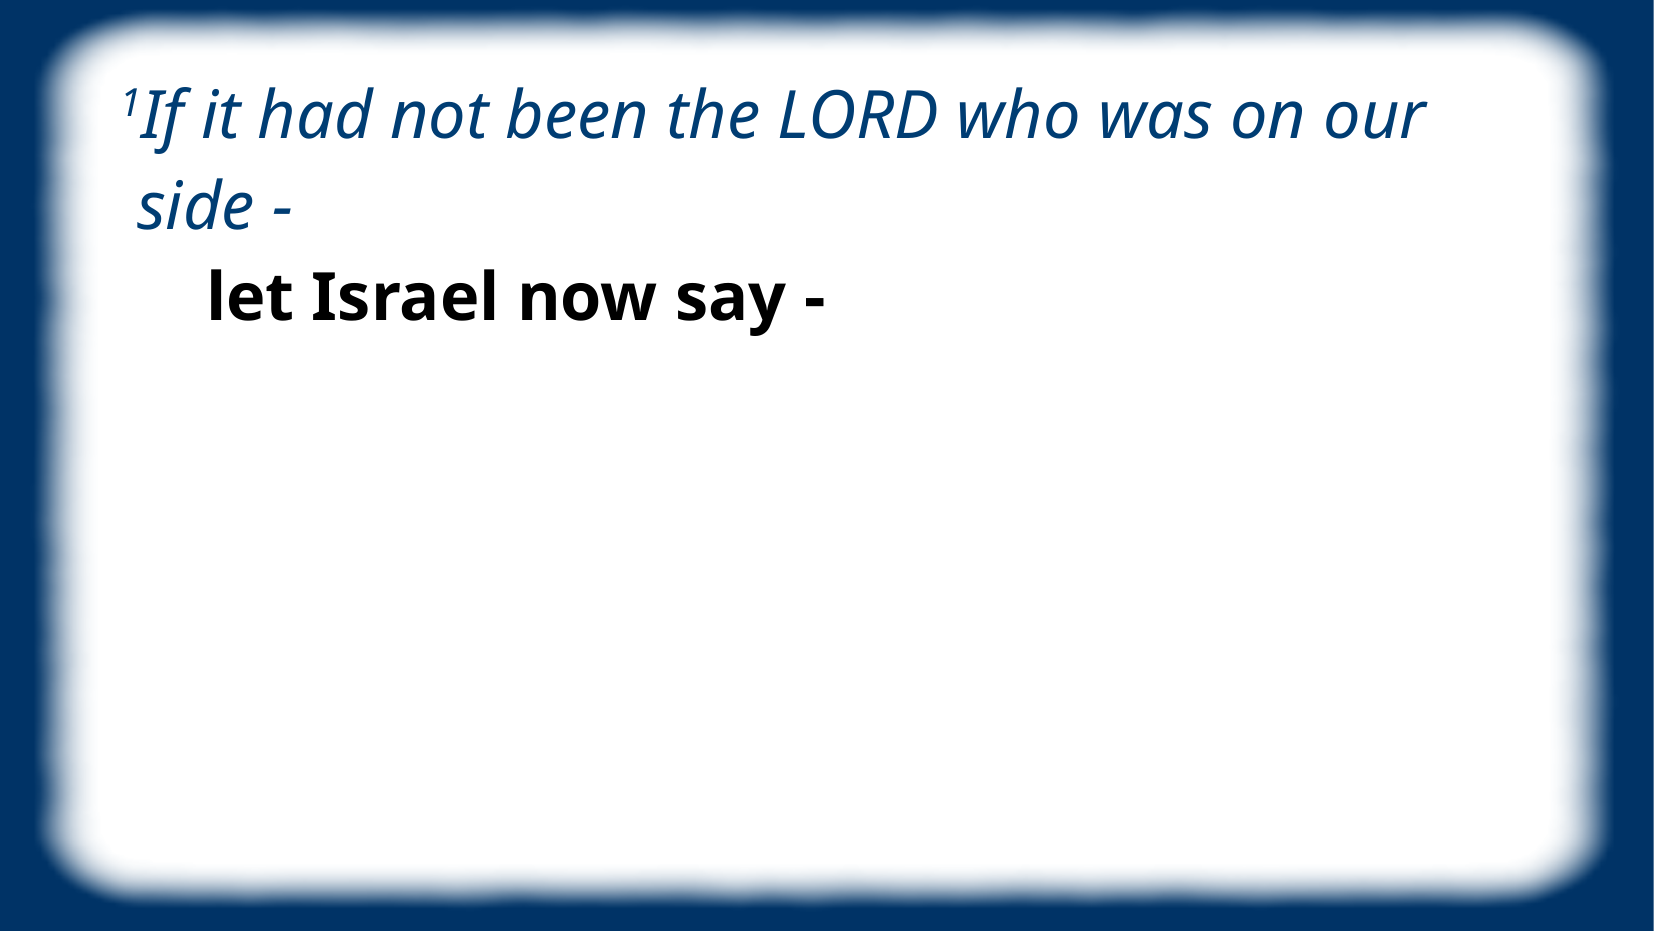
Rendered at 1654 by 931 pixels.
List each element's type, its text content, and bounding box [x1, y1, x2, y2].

picture [0, 0, 1654, 931]
text_box 1If it had not been the LORD who was on our side - let Israel now say - [105, 60, 1546, 342]
